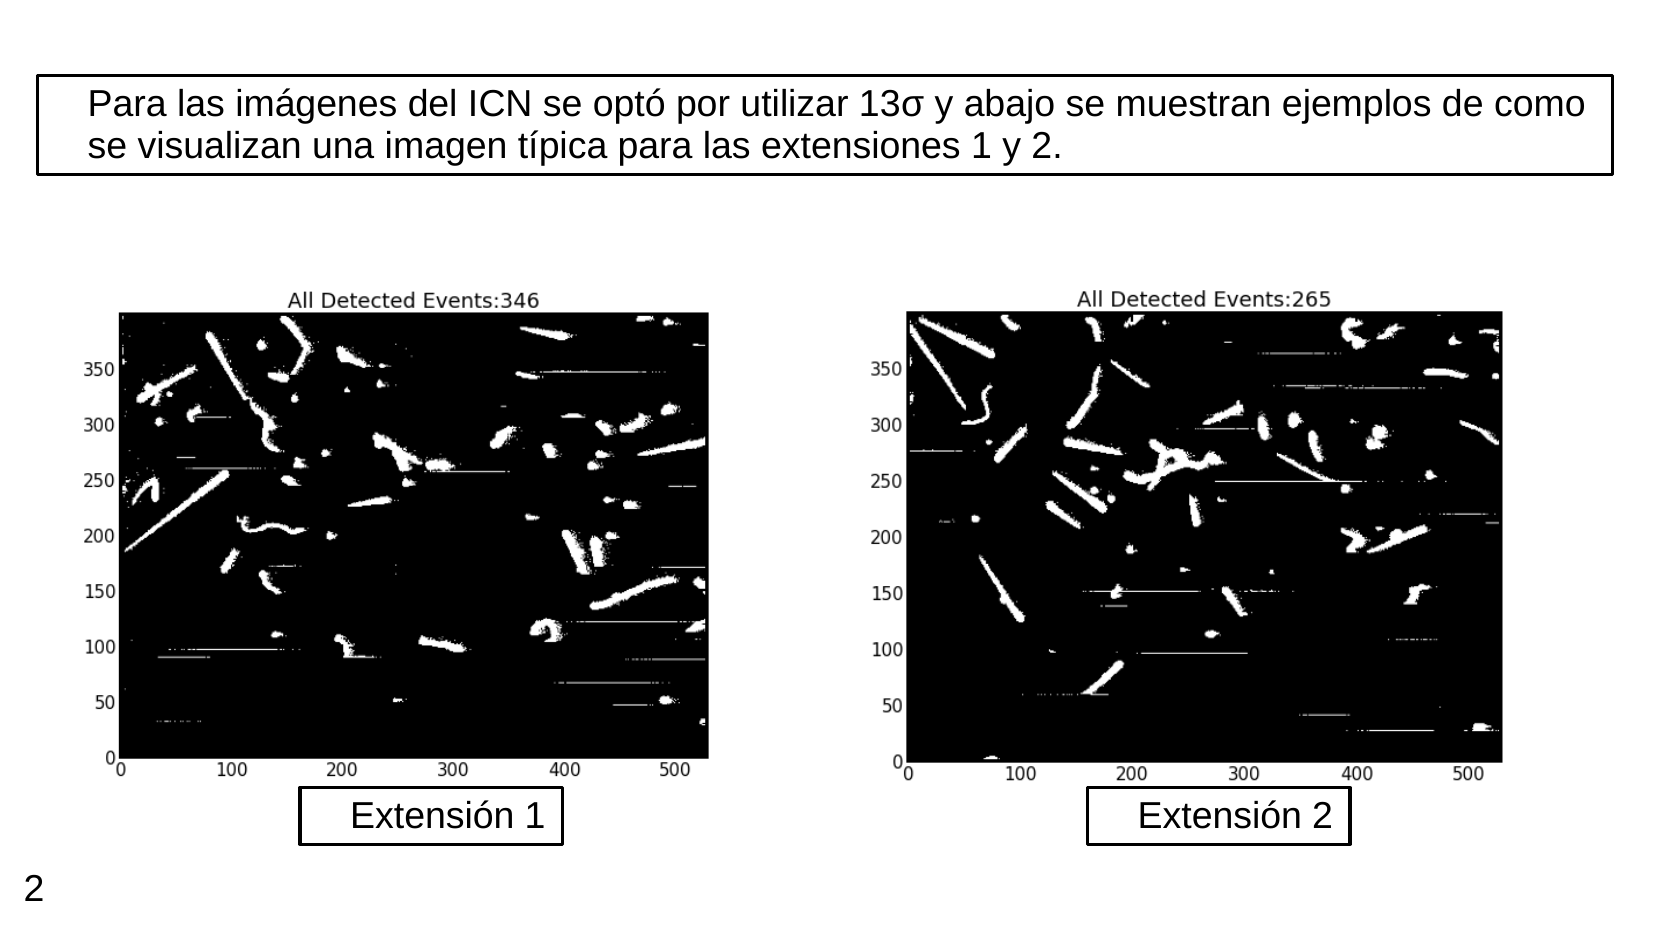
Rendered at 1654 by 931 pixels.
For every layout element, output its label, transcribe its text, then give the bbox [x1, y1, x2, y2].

text_box Extensión 1 [300, 787, 563, 845]
text_box Extensión 2 [1087, 787, 1351, 845]
text_box Para las imágenes del ICN se optó por utilizar 13σ y abajo se muestran ejemplos de como se visualizan una imagen típica para las extensiones 1 y 2. [37, 75, 1613, 175]
picture [75, 242, 713, 826]
text_box <number> [8, 860, 638, 931]
picture [862, 240, 1538, 815]
